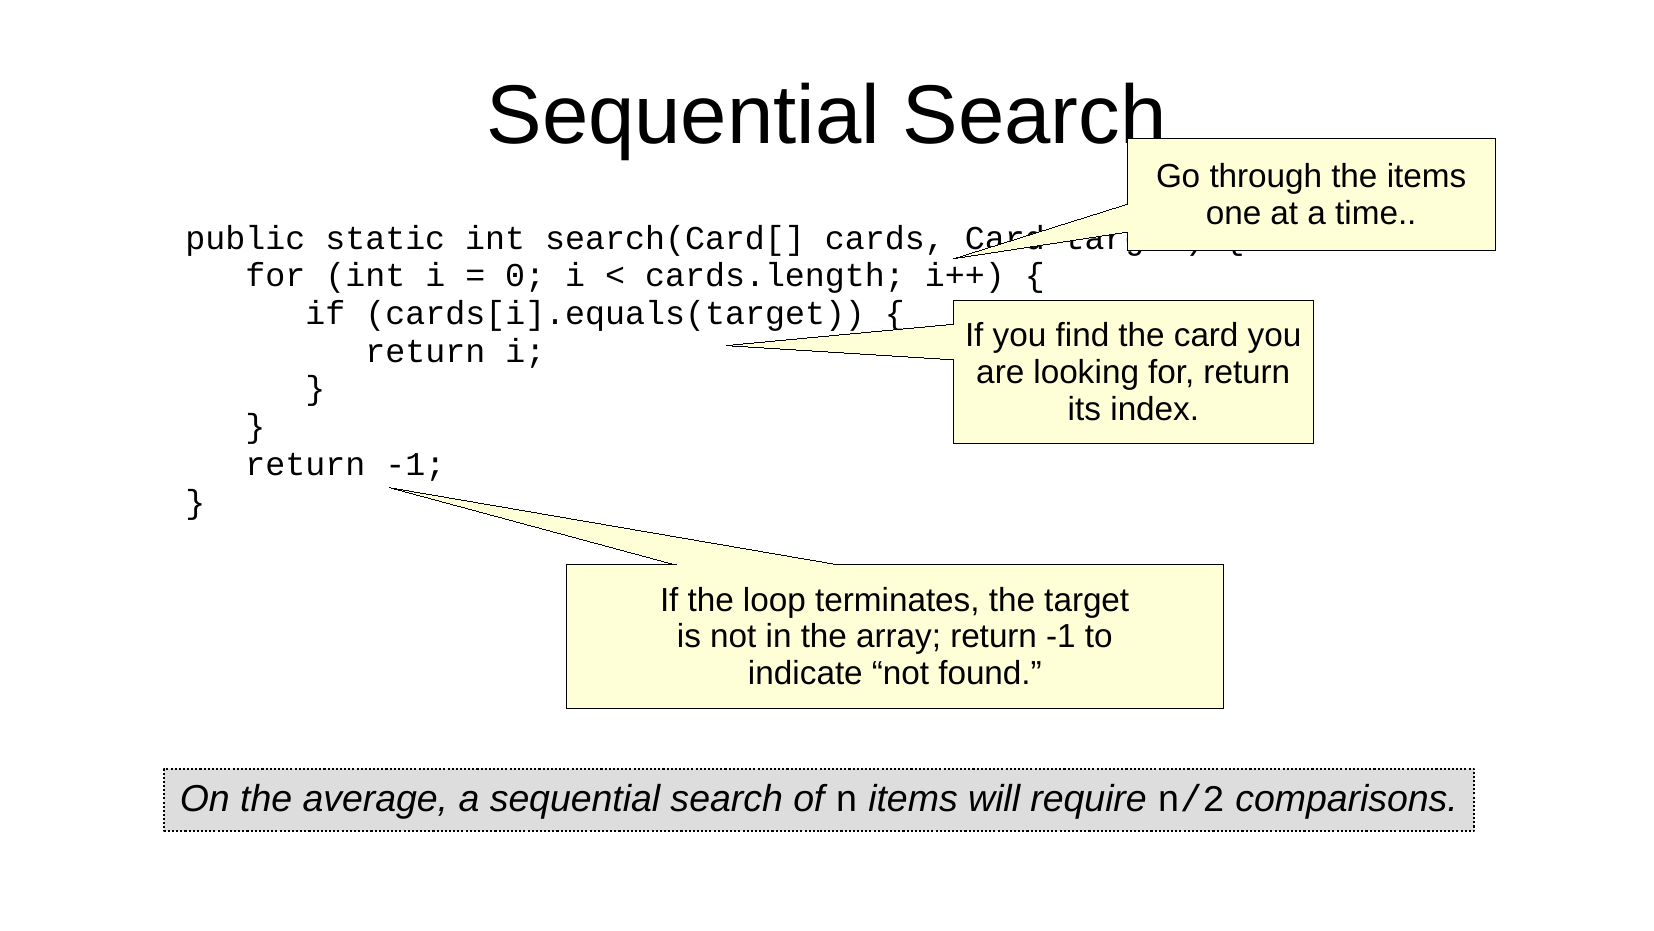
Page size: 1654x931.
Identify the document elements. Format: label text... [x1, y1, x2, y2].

text_box If you find the card you are looking for, return its index. [726, 300, 1314, 444]
title Sequential Search [82, 37, 1571, 193]
text_box public static int search(Card[] cards, Card target) { for (int i = 0; i < cards.length; i++) { if (cards[i].equals(target)) { return i; } } return -1; } [170, 213, 1394, 607]
text_box Go through the items one at a time.. [953, 138, 1496, 259]
text_box If the loop terminates, the target is not in the array; return -1 to indicate “not found.” [389, 487, 1224, 709]
text_box On the average, a sequential search of n items will require n/2 comparisons. [164, 768, 1474, 831]
